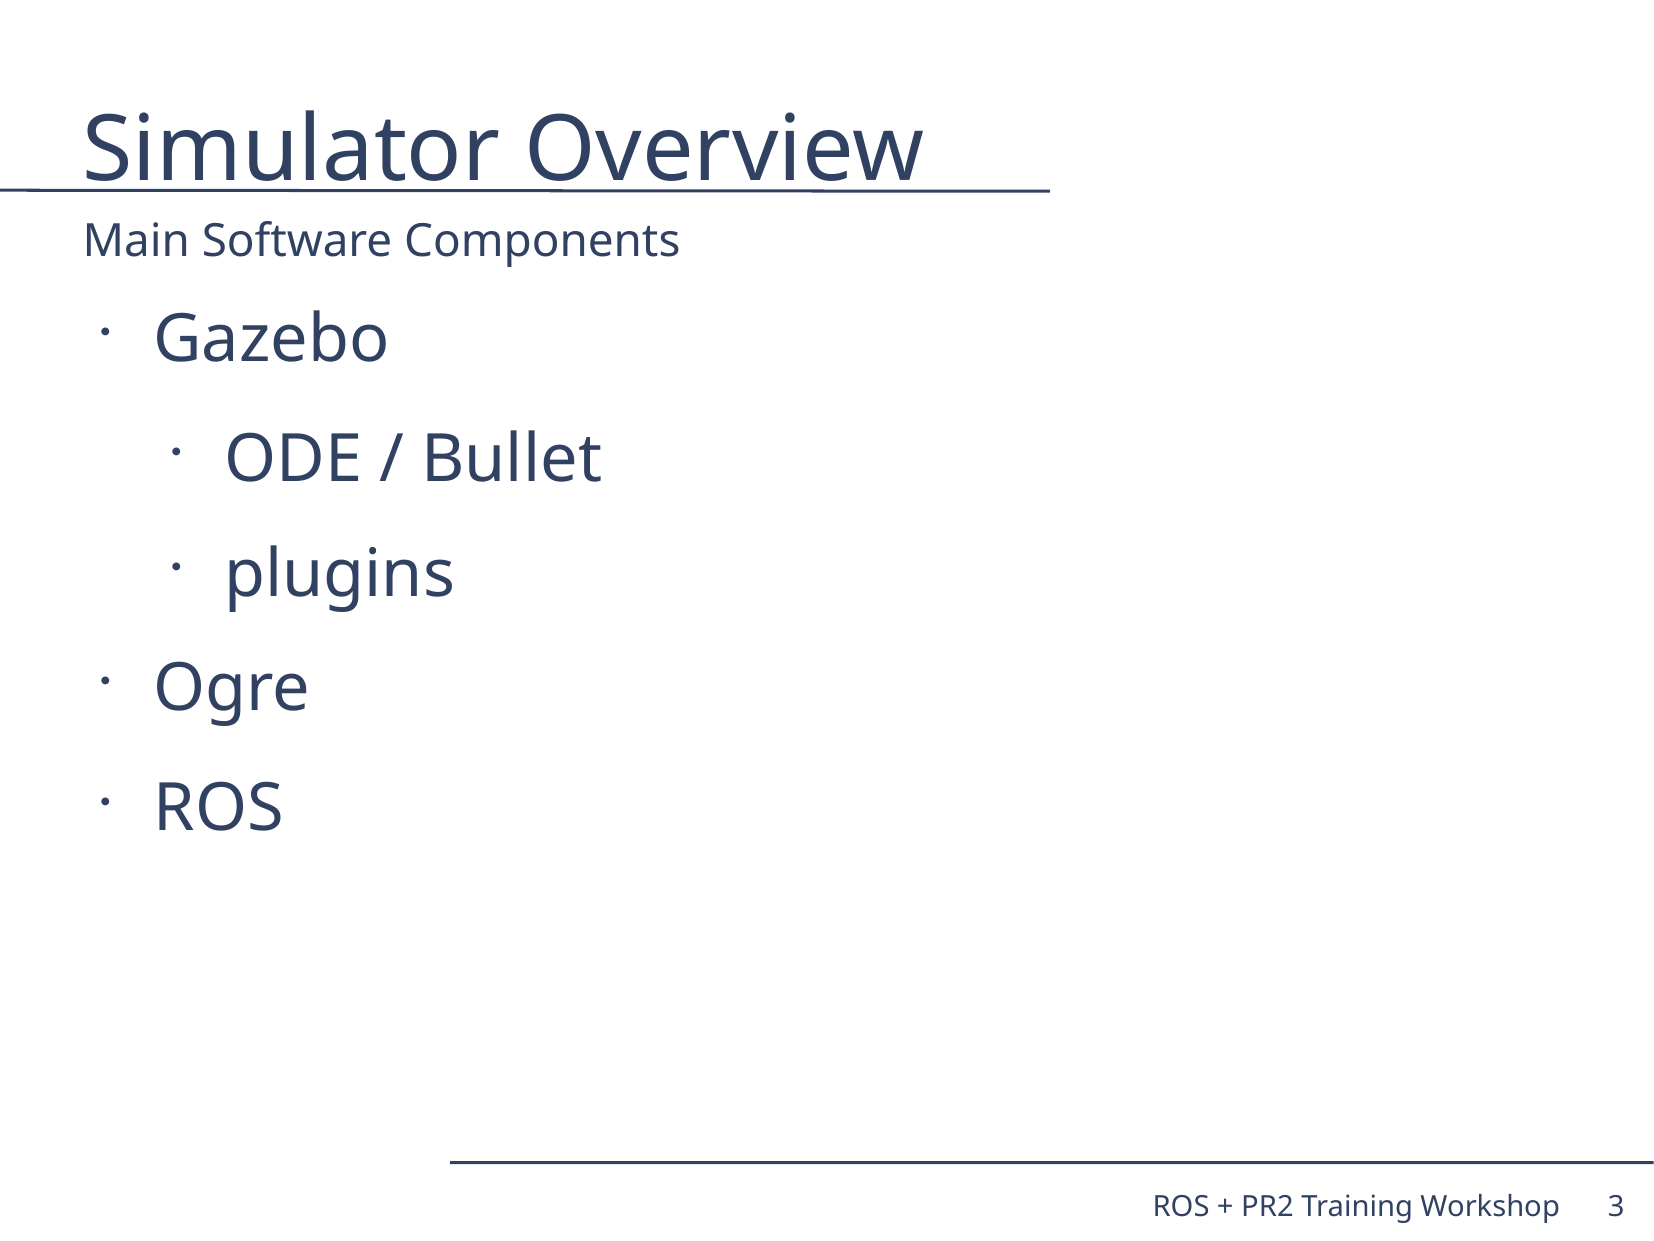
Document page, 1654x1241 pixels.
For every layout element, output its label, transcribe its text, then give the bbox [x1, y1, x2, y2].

title Simulator Overview Main Software Components [82, 73, 1571, 281]
list Gazebo ODE / Bullet plugins Ogre ROS [82, 290, 1571, 1109]
